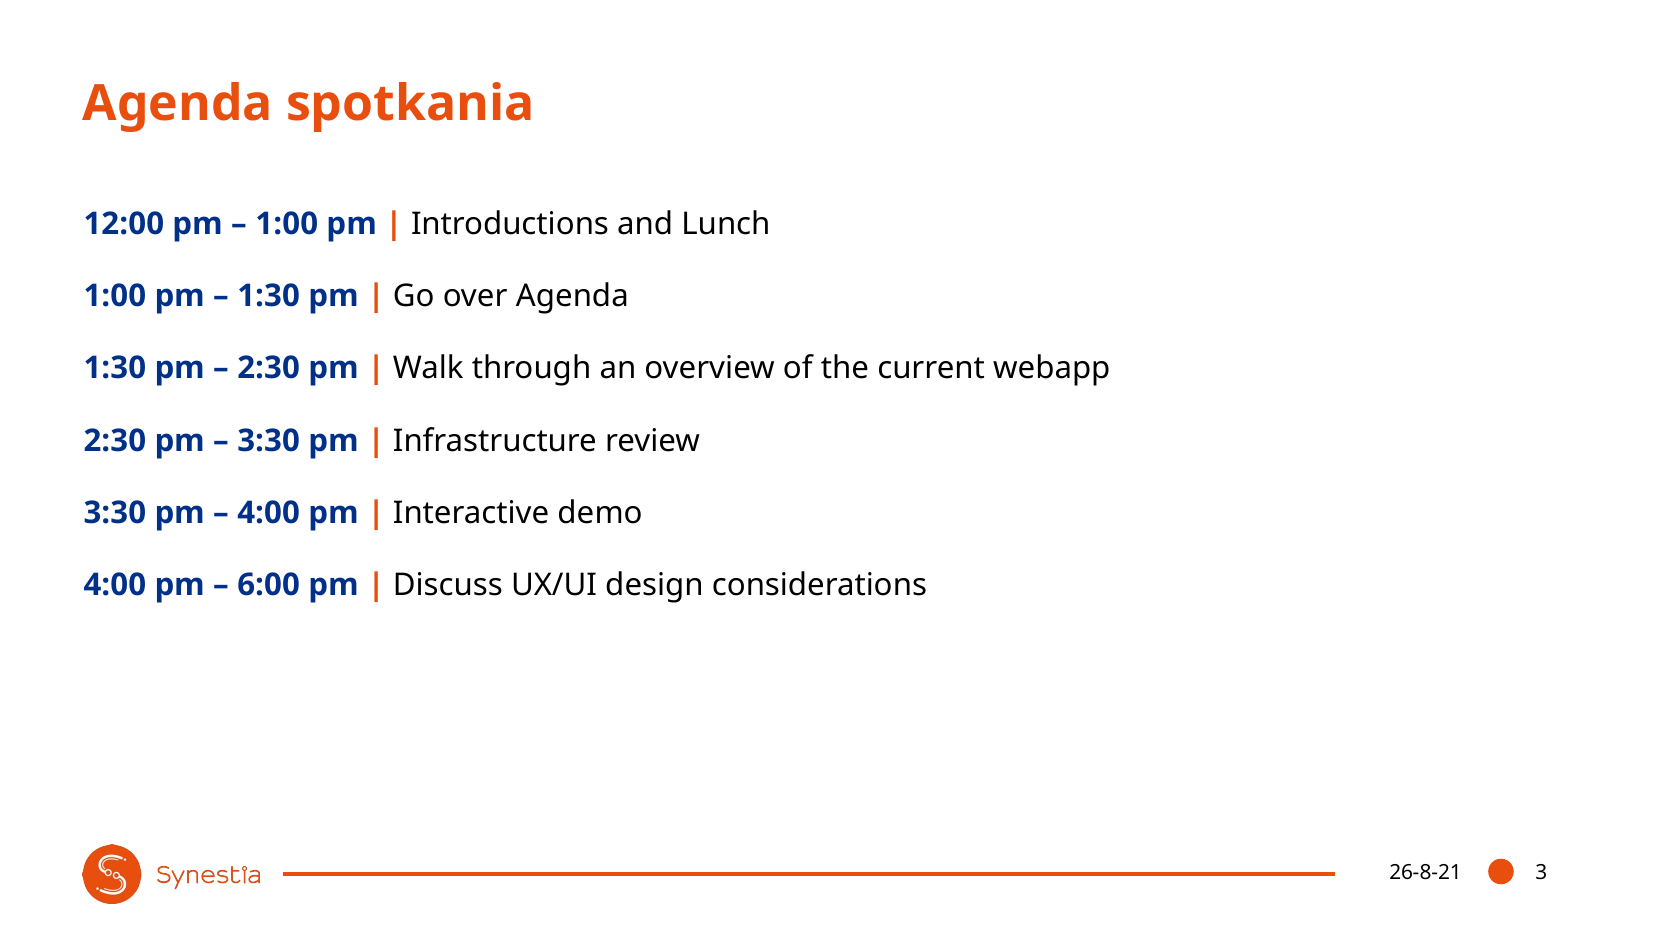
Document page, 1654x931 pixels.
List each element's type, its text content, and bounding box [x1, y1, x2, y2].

picture [82, 844, 260, 904]
title Agenda spotkania [82, 37, 1571, 166]
list 12:00 pm – 1:00 pm | Introductions and Lunch 1:00 pm – 1:30 pm | Go over Agenda 1:30 pm – 2:30 pm | Walk through an overview of the current webapp 2:30 pm – 3:30 pm | Infrastructure review 3:30 pm – 4:00 pm | Interactive demo 4:00 pm – 6:00 pm | Discuss UX/UI design considerations [83, 200, 1572, 758]
